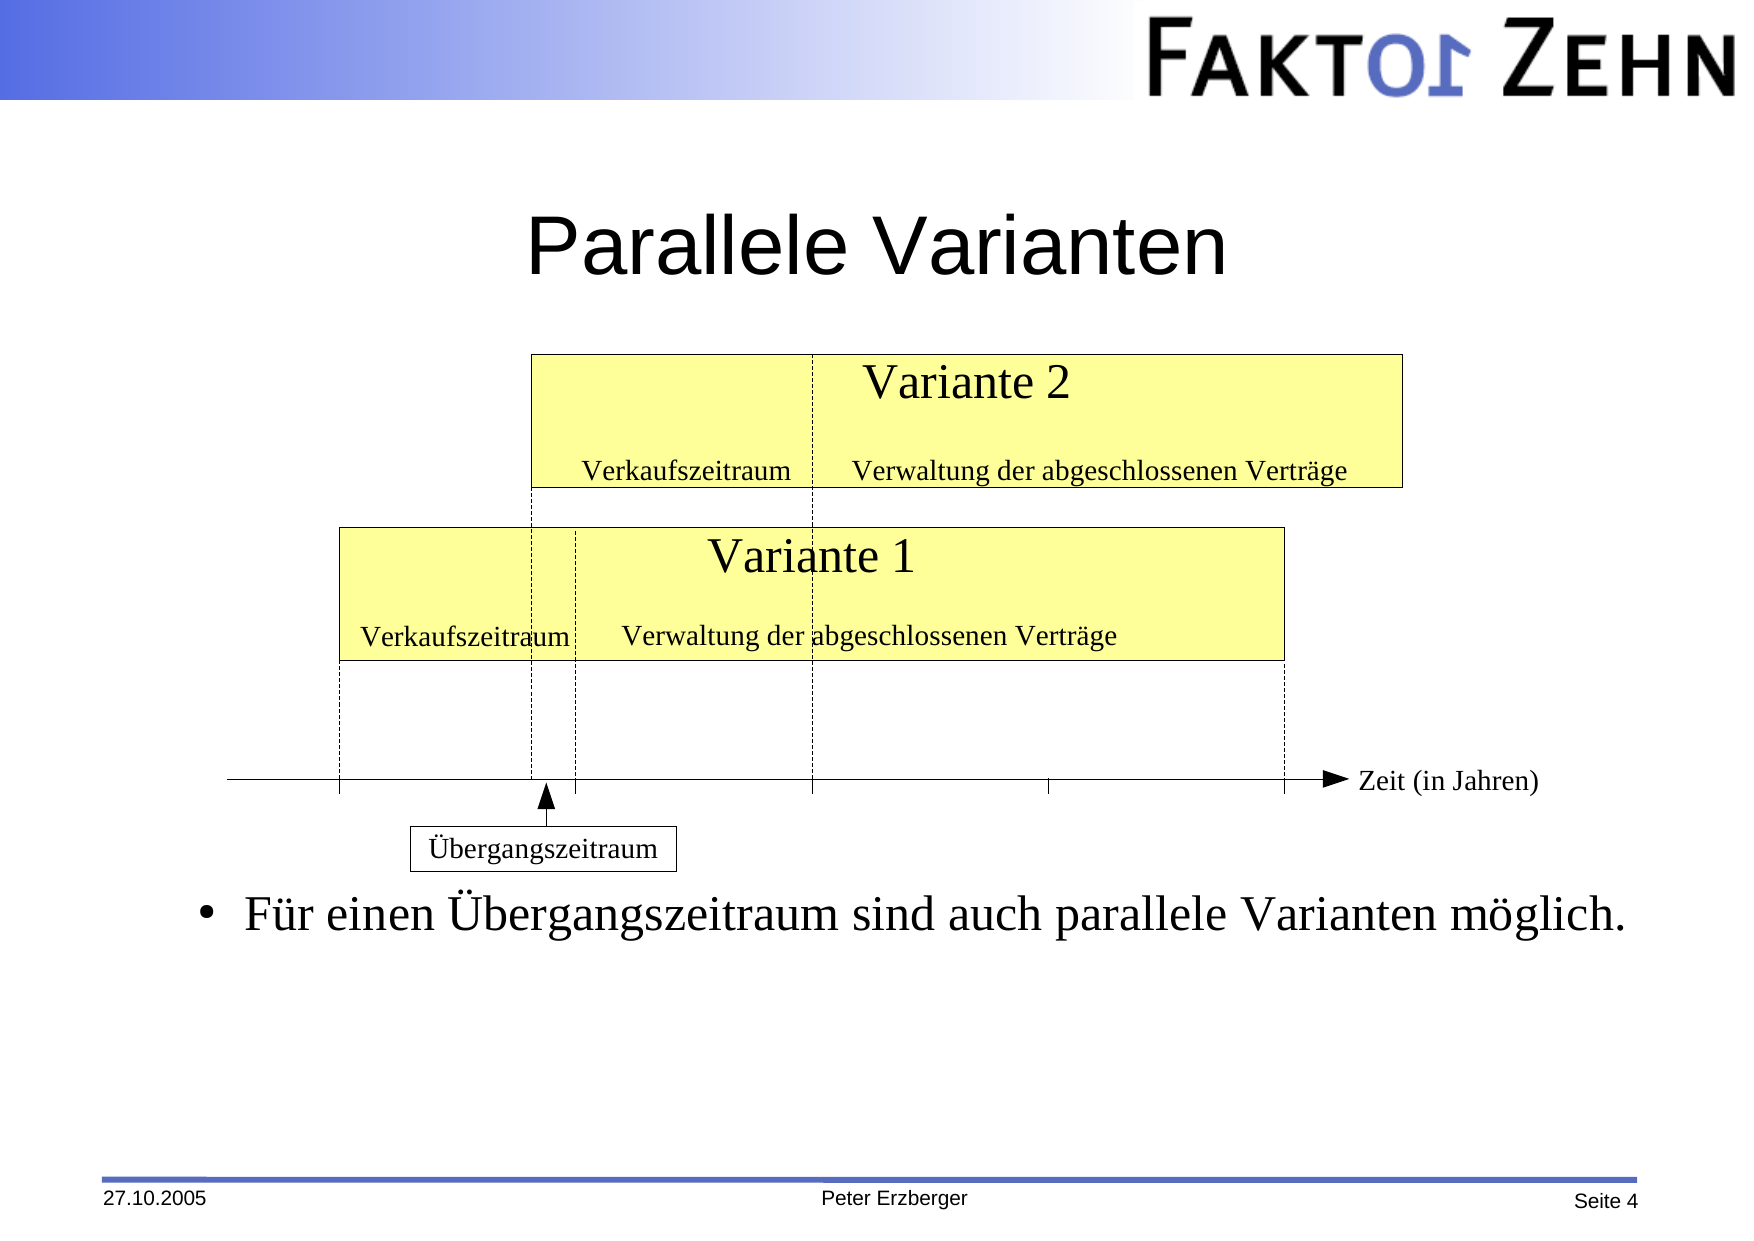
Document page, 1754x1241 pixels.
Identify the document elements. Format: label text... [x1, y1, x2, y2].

text_box Zeit (in Jahren) [1358, 764, 1565, 798]
text_box Verwaltung der abgeschlossenen Verträge [812, 454, 1388, 488]
text_box Verwaltung der abgeschlossenen Verträge [581, 619, 1158, 653]
text_box Variante 2 [531, 354, 1403, 488]
text_box Variante 1 [339, 527, 1285, 661]
title Parallele Varianten [179, 142, 1576, 349]
text_box Verkaufszeitraum [354, 620, 576, 654]
text_box Für einen Übergangszeitraum sind auch parallele Varianten möglich. [103, 885, 1639, 1058]
text_box Übergangszeitraum [410, 826, 677, 872]
picture [1133, 2, 1749, 105]
text_box Verkaufszeitraum [575, 454, 798, 488]
